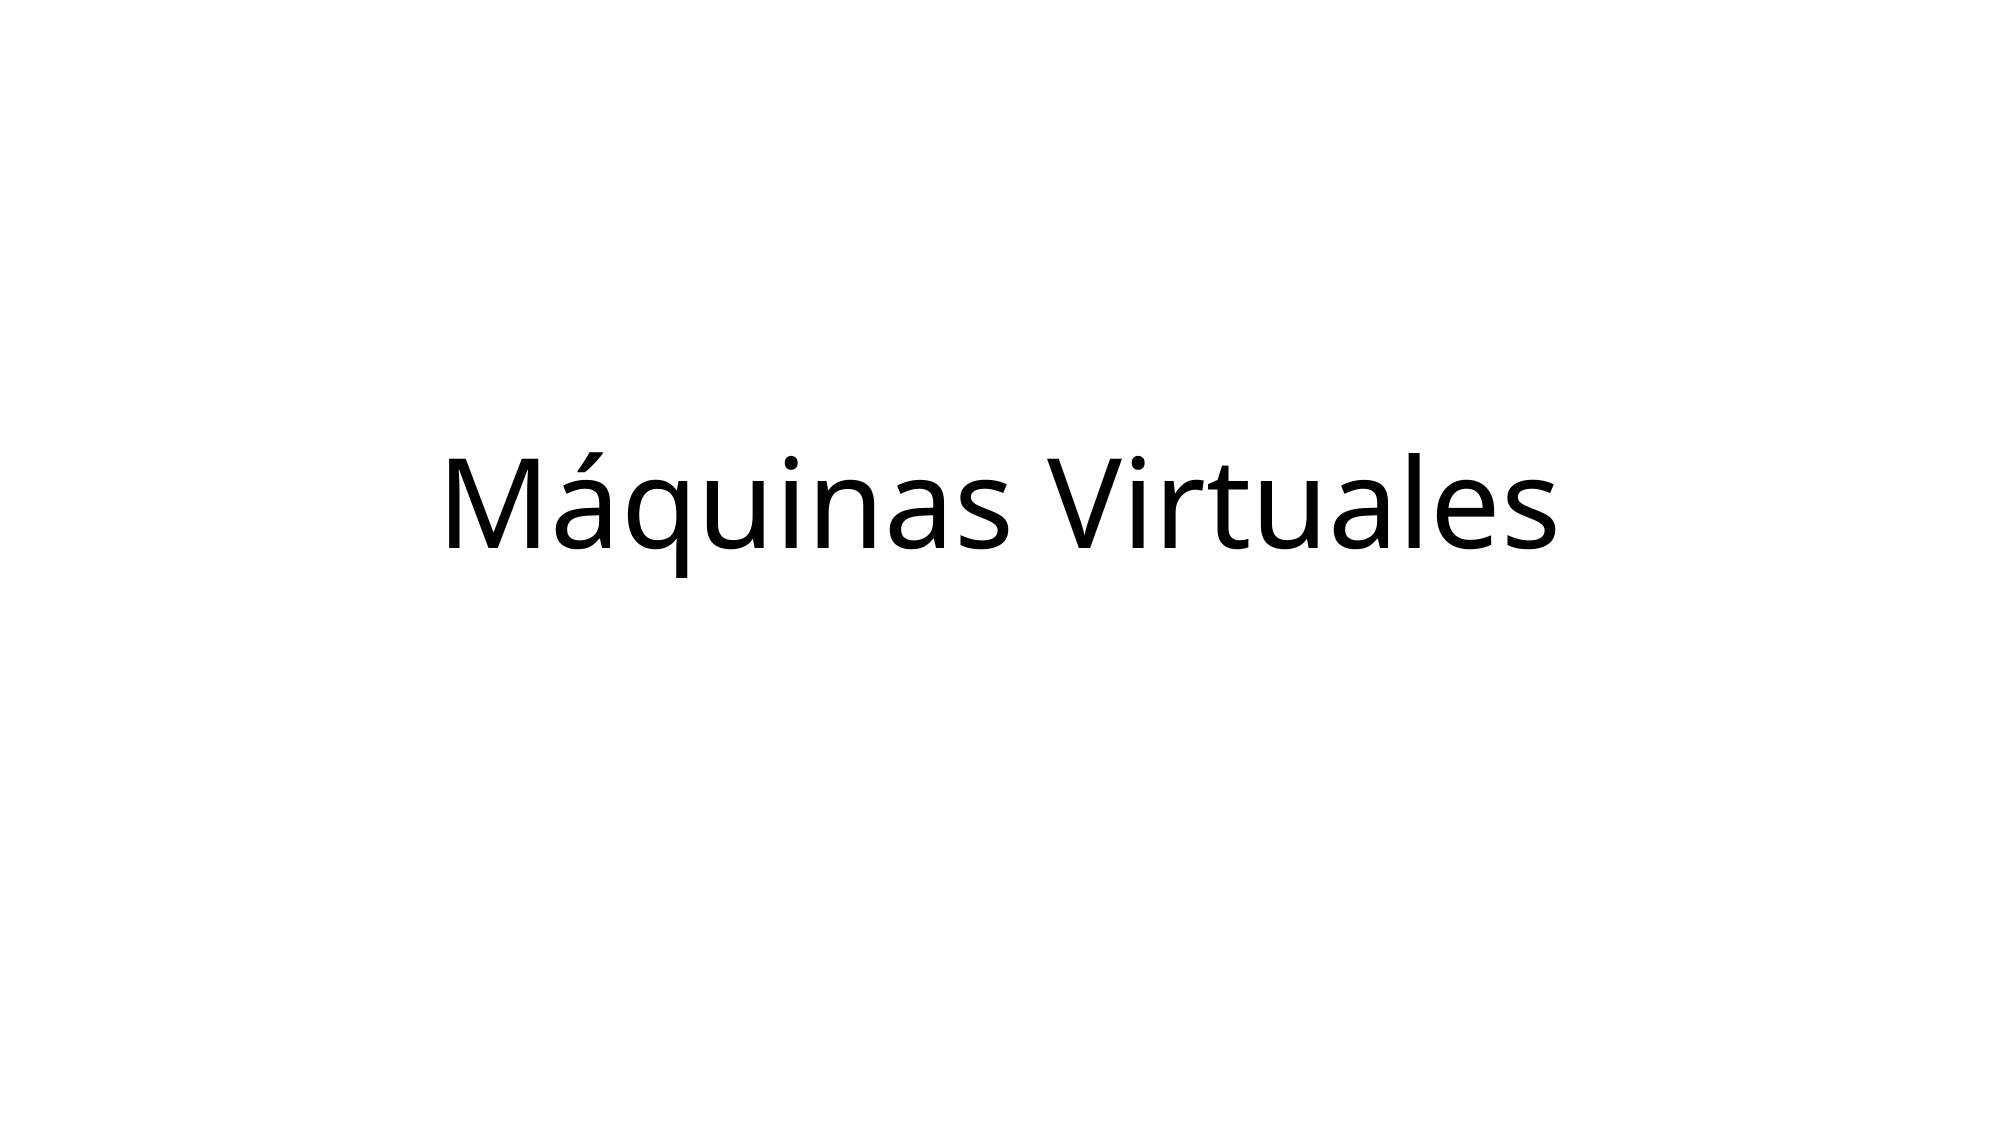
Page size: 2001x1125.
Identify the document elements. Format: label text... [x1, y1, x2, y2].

title Máquinas Virtuales [249, 184, 1750, 576]
